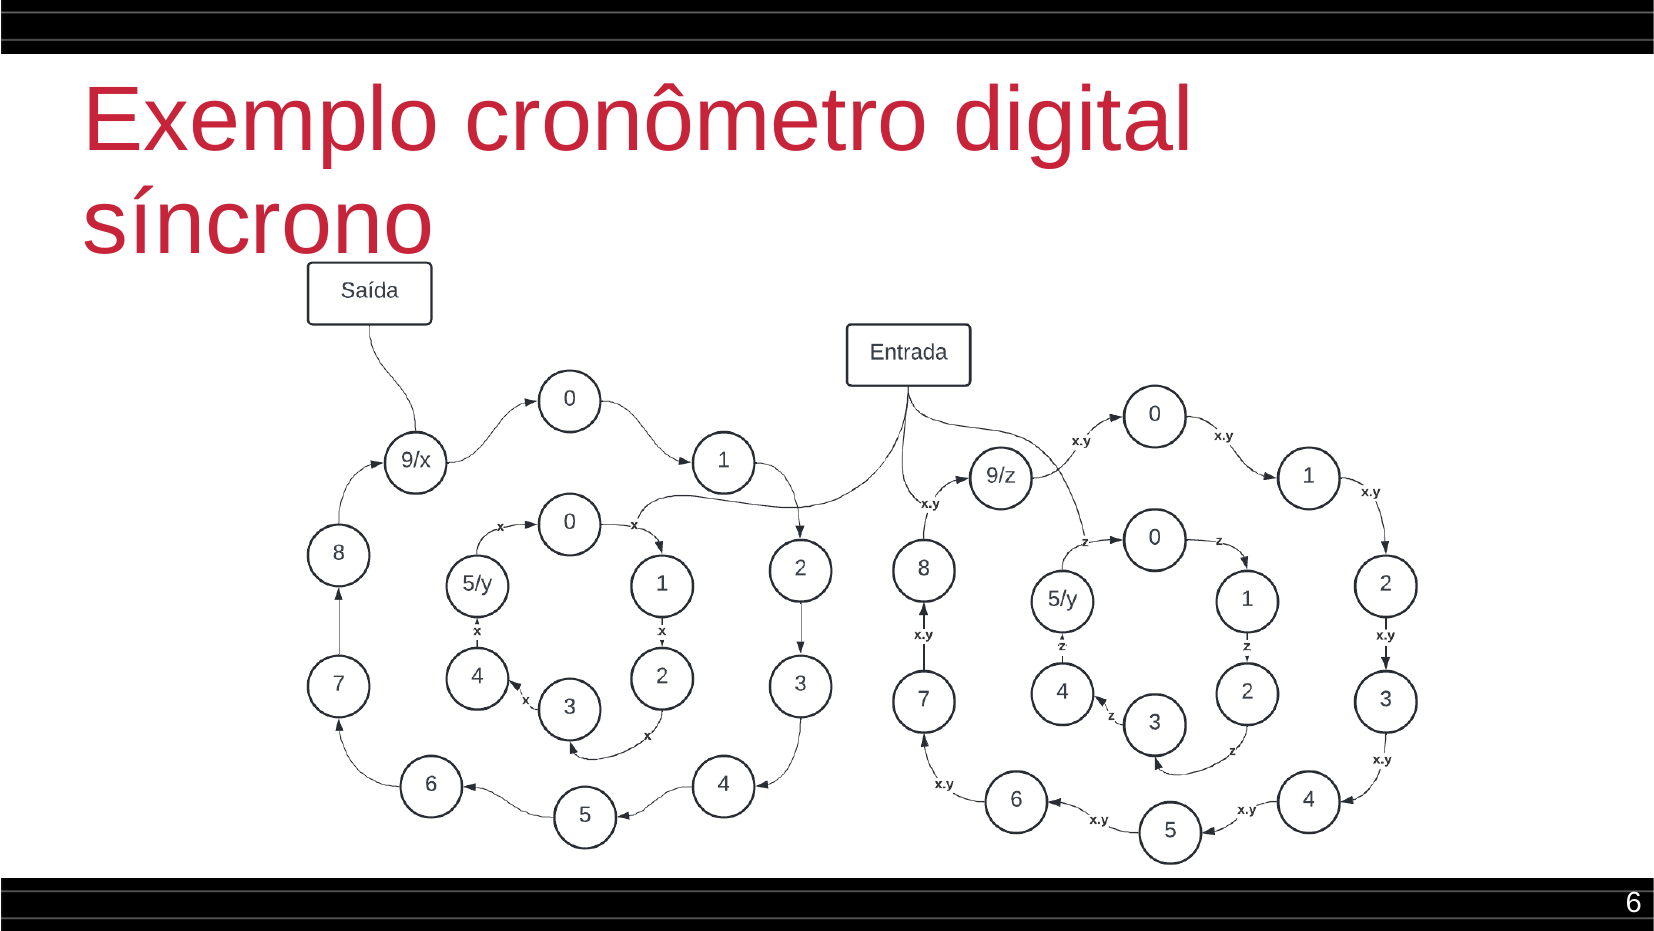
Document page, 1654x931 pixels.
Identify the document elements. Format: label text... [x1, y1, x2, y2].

title Exemplo cronômetro digital síncrono [82, 67, 1571, 273]
picture [1, 0, 1654, 54]
picture [1, 212, 1654, 931]
